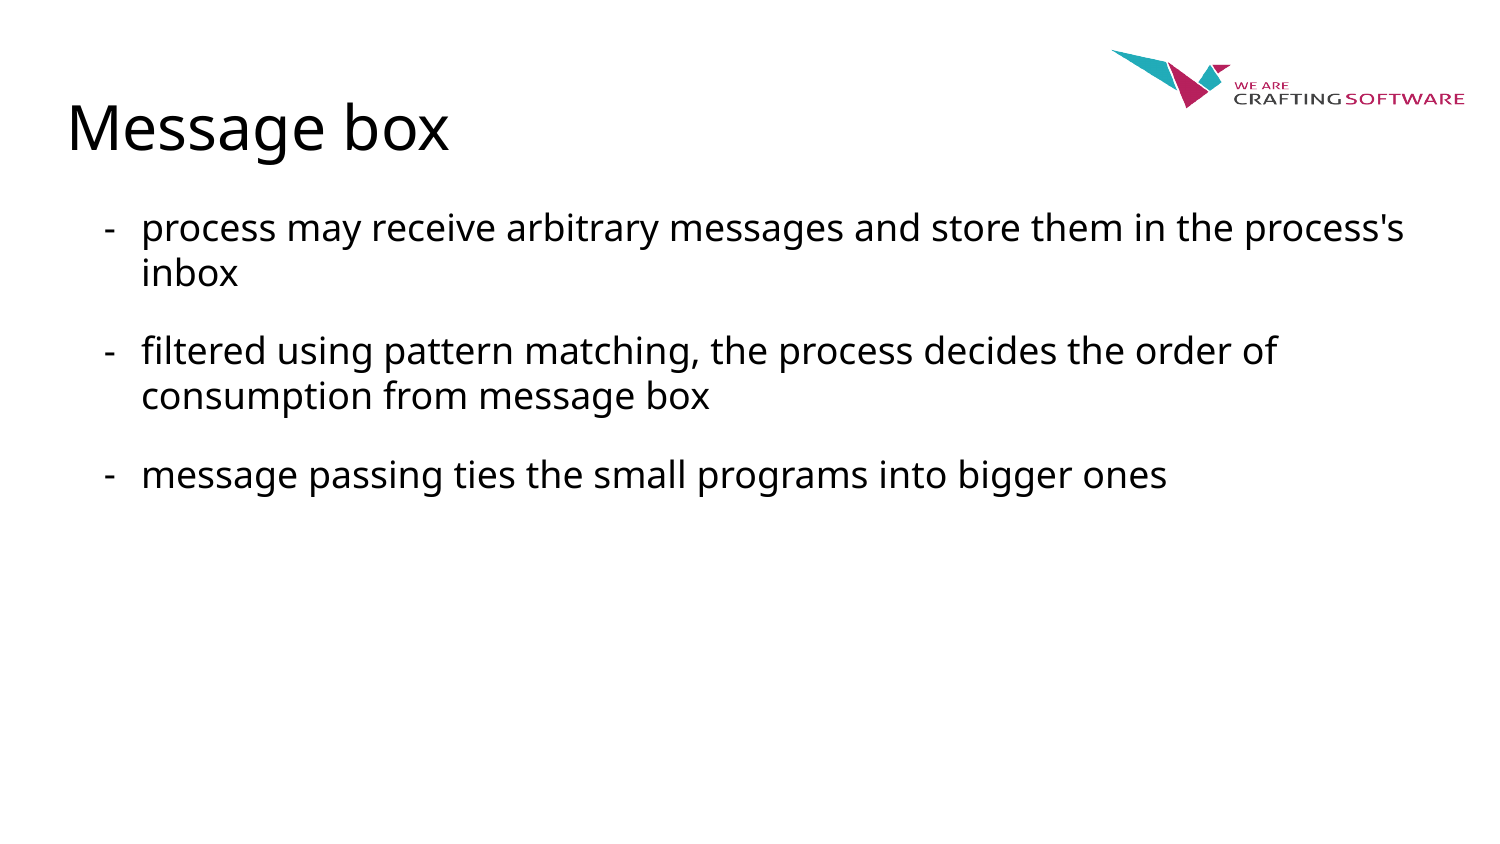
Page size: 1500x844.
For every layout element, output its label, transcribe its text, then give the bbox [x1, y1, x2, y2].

picture [1094, 0, 1481, 163]
list process may receive arbitrary messages and store them in the process's inbox filtered using pattern matching, the process decides the order of consumption from message box message passing ties the small programs into bigger ones [51, 189, 1449, 750]
title Message box [51, 72, 1449, 167]
